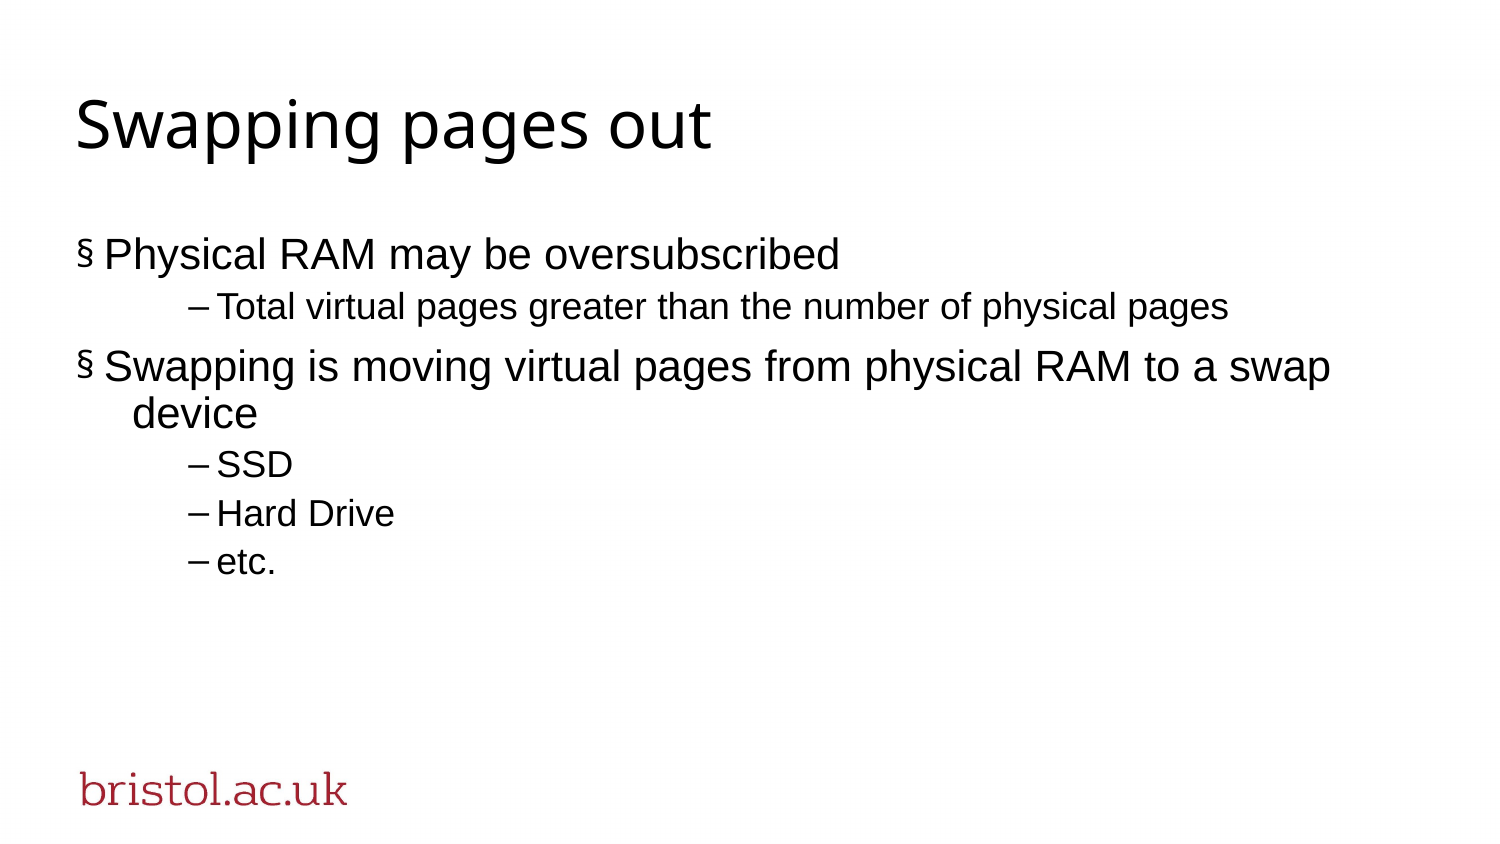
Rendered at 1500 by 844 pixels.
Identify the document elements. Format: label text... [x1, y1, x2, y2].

title Swapping pages out [60, 44, 1440, 209]
list Physical RAM may be oversubscribed Total virtual pages greater than the number of physical pages Swapping is moving virtual pages from physical RAM to a swap device SSD Hard Drive etc. [60, 224, 1440, 699]
